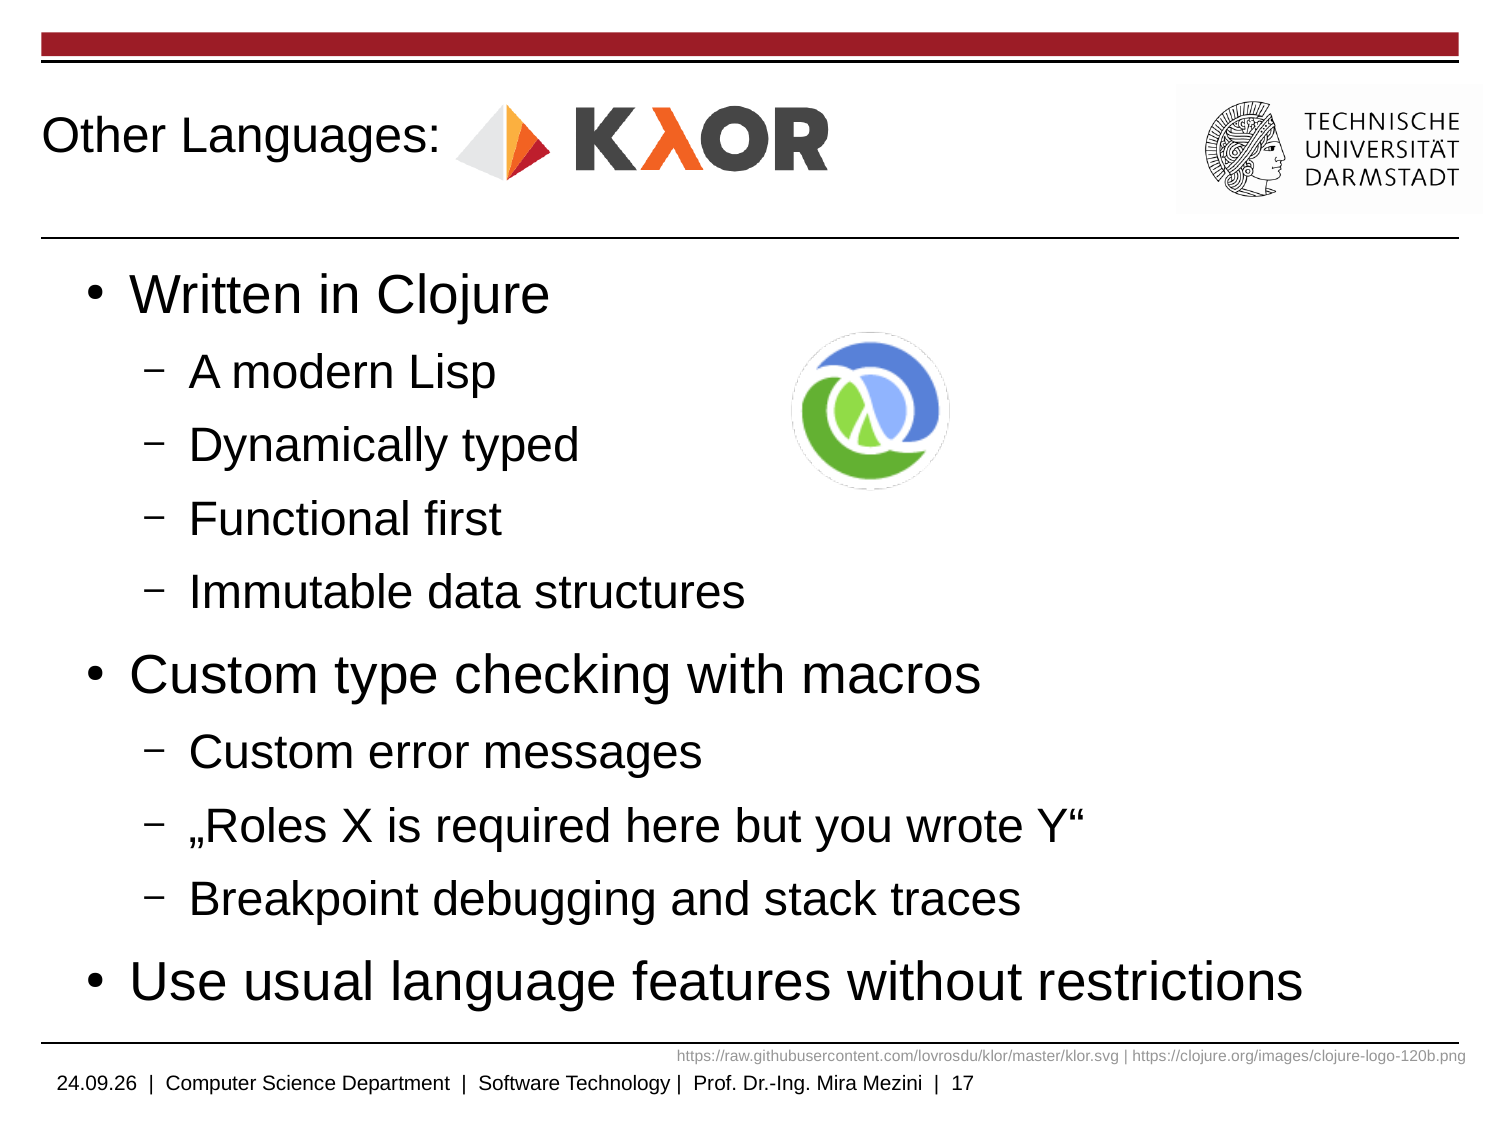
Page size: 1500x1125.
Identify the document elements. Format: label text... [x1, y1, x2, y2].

text_box https://raw.githubusercontent.com/lovrosdu/klor/master/klor.svg | https://clojure.org/images/clojure-logo-120b.png [662, 1039, 1495, 1075]
title Other Languages: [41, 60, 1131, 211]
list Written in Clojure A modern Lisp Dynamically typed Functional first Immutable data structures Custom type checking with macros Custom error messages „Roles X is required here but you wrote Y“ Breakpoint debugging and stack traces Use usual language features without restrictions [70, 263, 1421, 1016]
picture [779, 320, 967, 508]
picture [448, 70, 835, 214]
